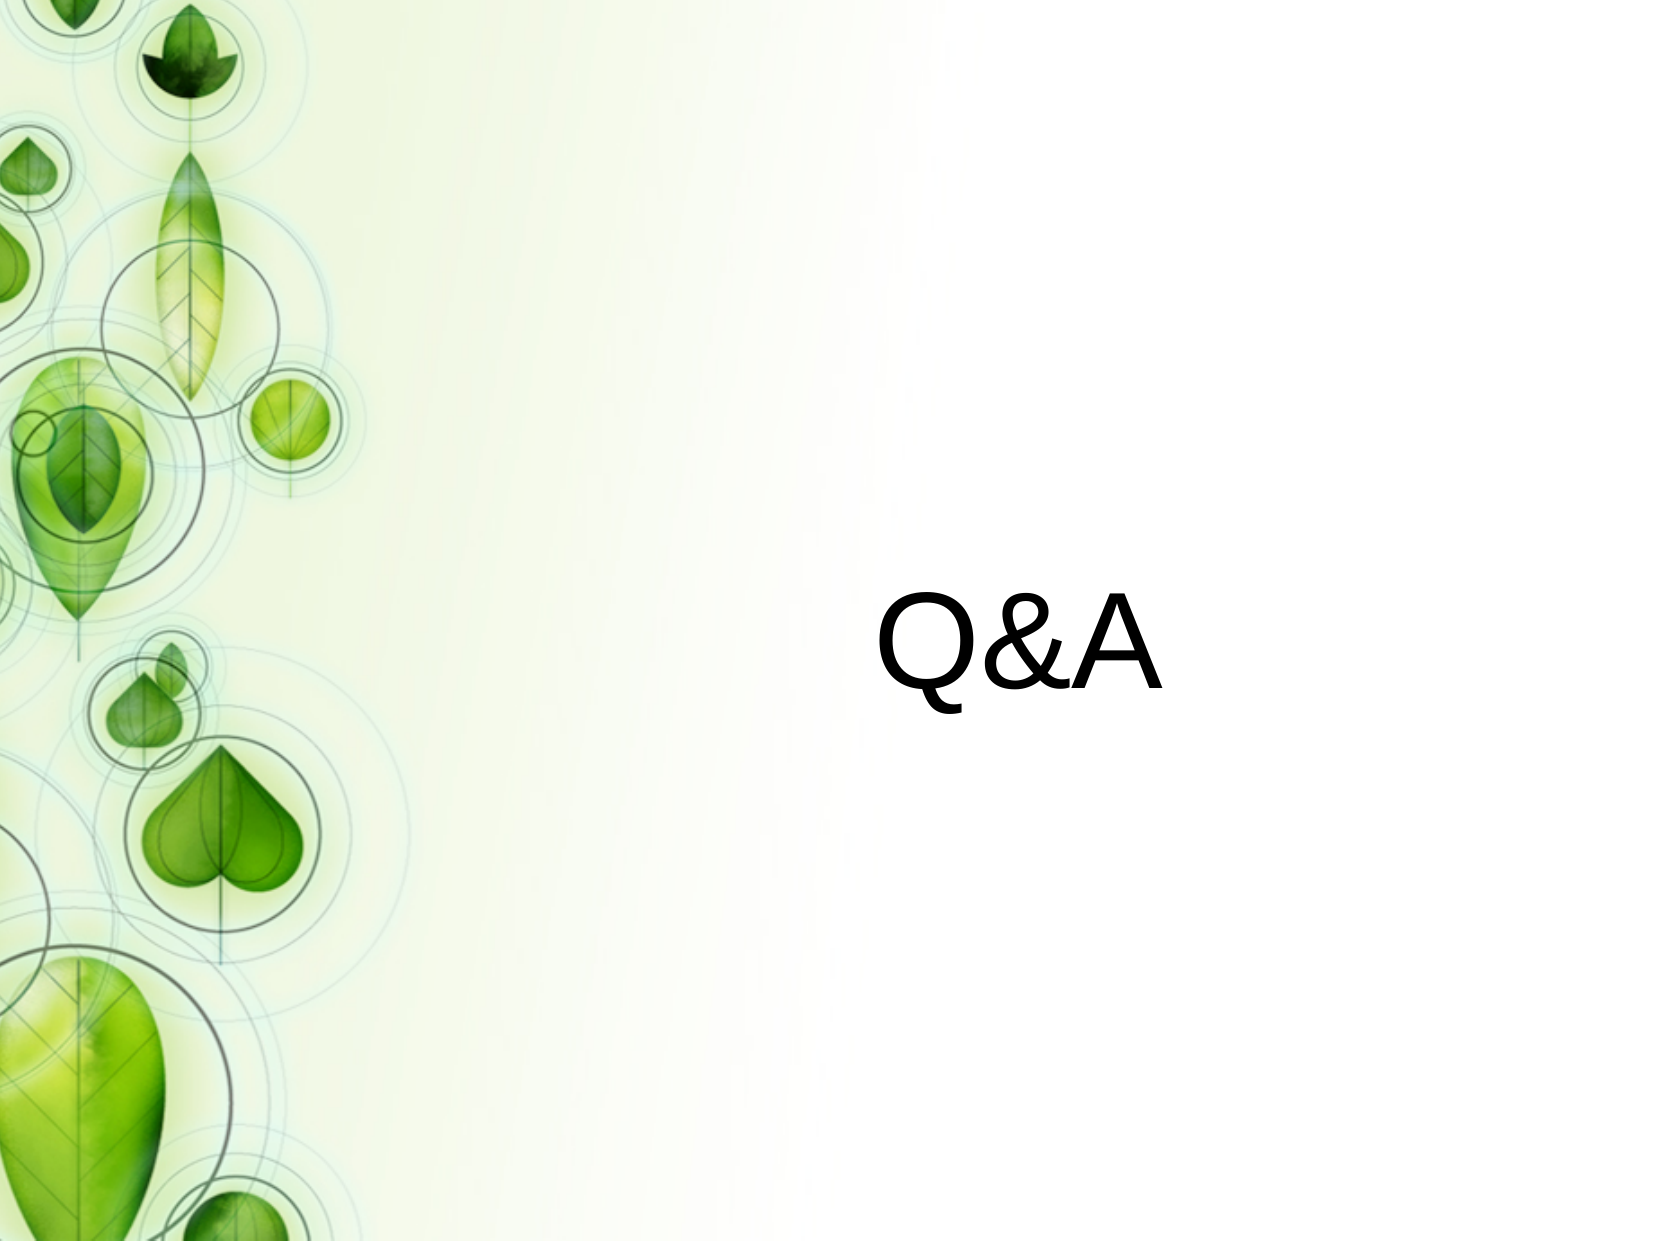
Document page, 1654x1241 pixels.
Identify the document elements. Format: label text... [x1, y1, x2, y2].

text_box Q&A [858, 556, 1179, 726]
picture [0, 0, 1651, 1241]
